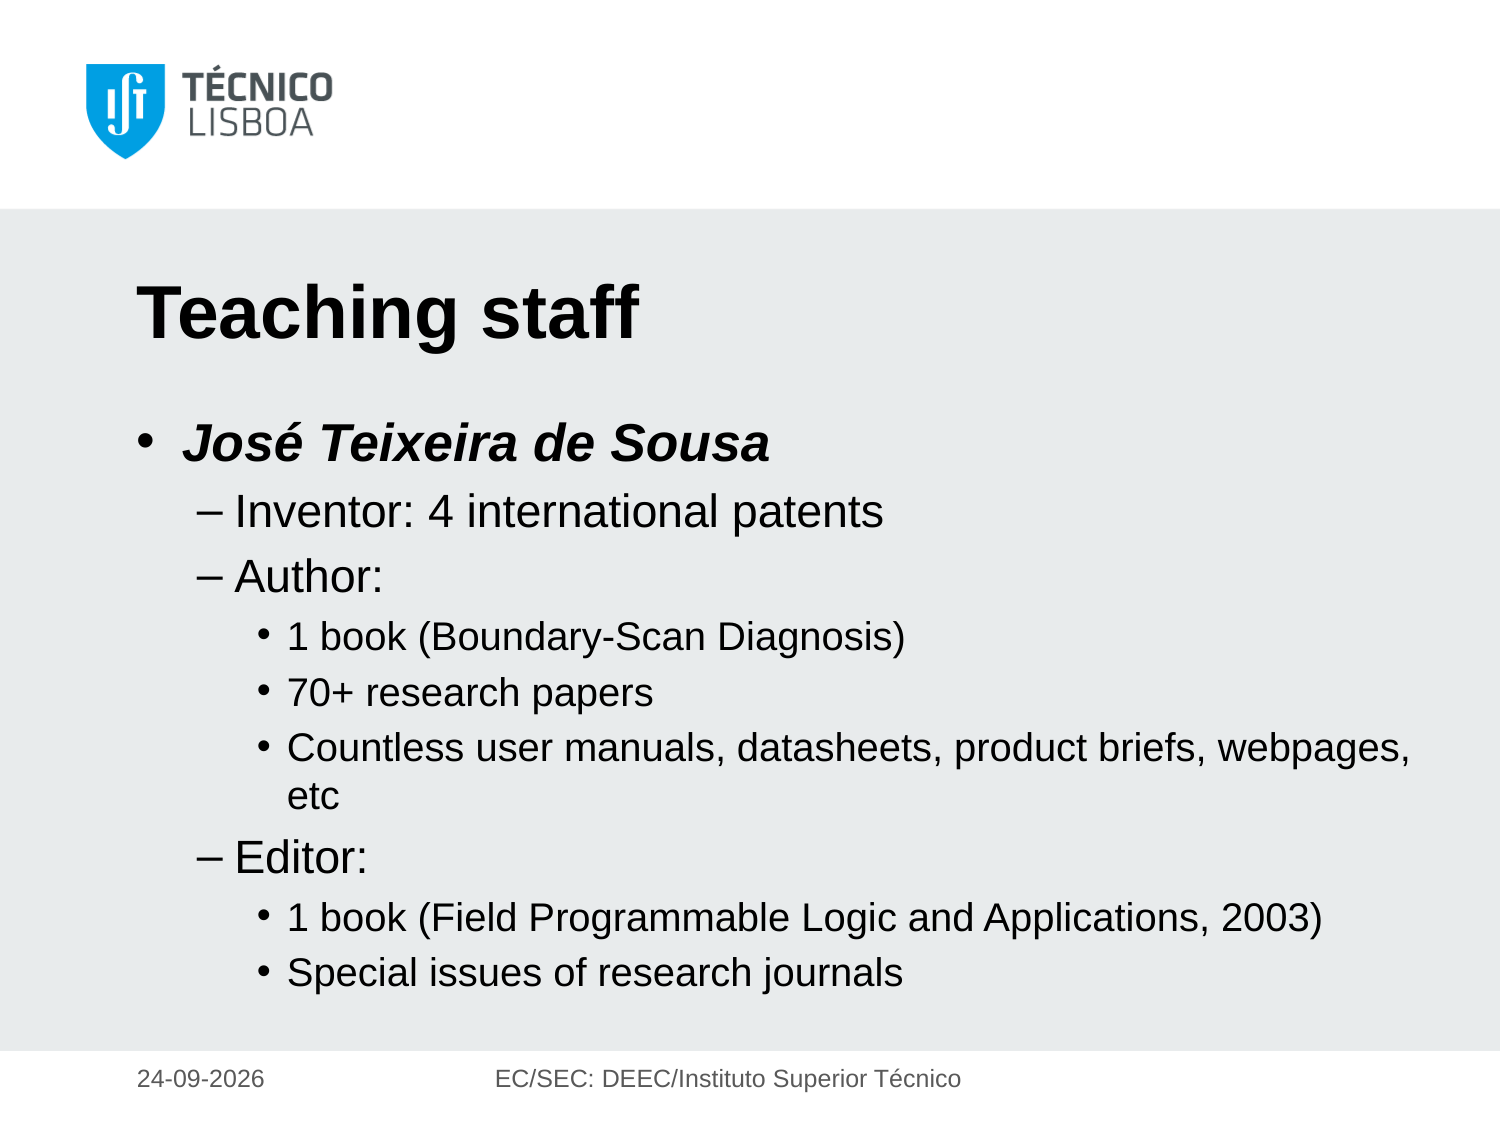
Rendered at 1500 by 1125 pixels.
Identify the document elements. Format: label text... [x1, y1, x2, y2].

title Teaching staff [121, 237, 1378, 381]
footer EC/SEC: DEEC/Instituto Superior Técnico [476, 1052, 988, 1103]
picture [0, 0, 1500, 1125]
slide_number 23-09-2019 [121, 1052, 425, 1103]
list José Teixeira de Sousa Inventor: 4 international patents Author: 1 book (Boundary-Scan Diagnosis) 70+ research papers Countless user manuals, datasheets, product briefs, webpages, etc Editor: 1 book (Field Programmable Logic and Applications, 2003) Special issues of research journals [121, 400, 1445, 1005]
